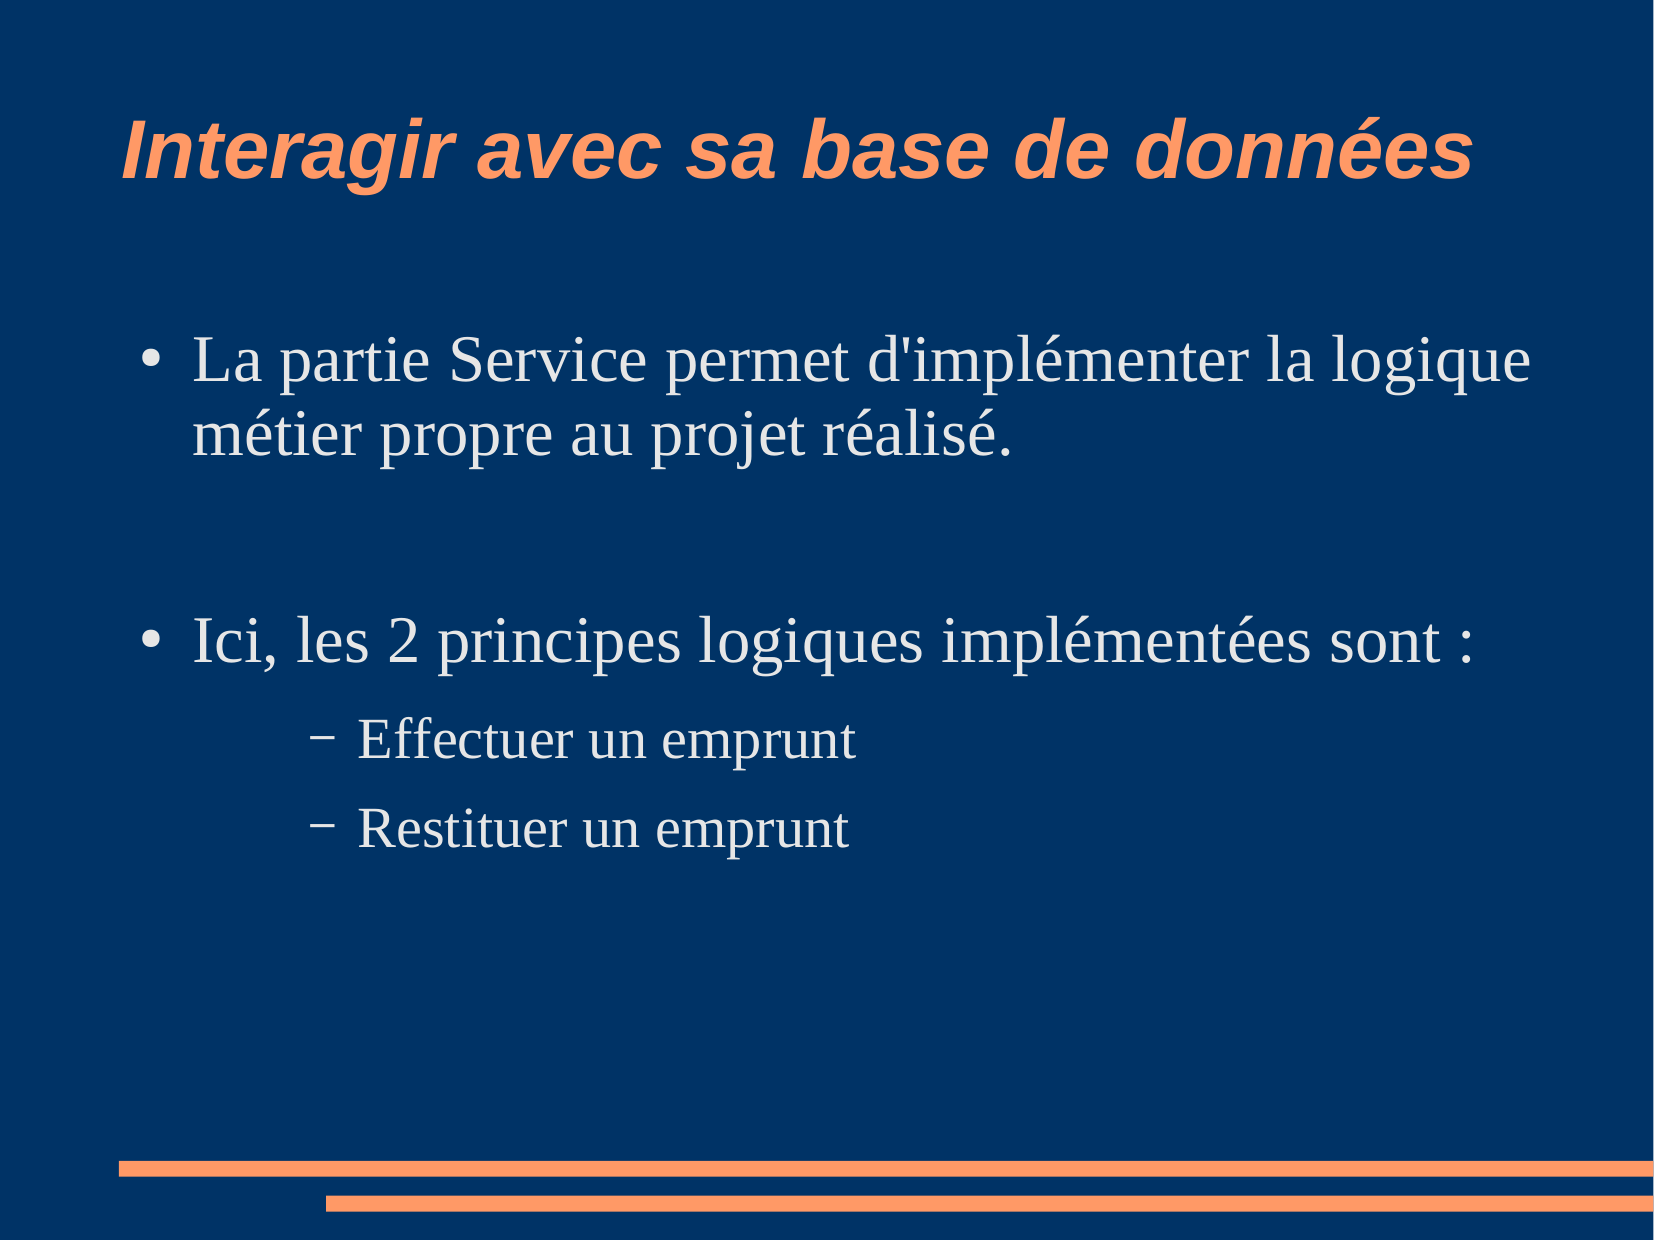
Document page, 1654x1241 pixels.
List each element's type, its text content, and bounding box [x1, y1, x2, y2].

title Interagir avec sa base de données [121, 46, 1534, 254]
list La partie Service permet d'implémenter la logique métier propre au projet réalisé. Ici, les 2 principes logiques implémentées sont : Effectuer un emprunt Restituer un emprunt [121, 322, 1561, 1132]
